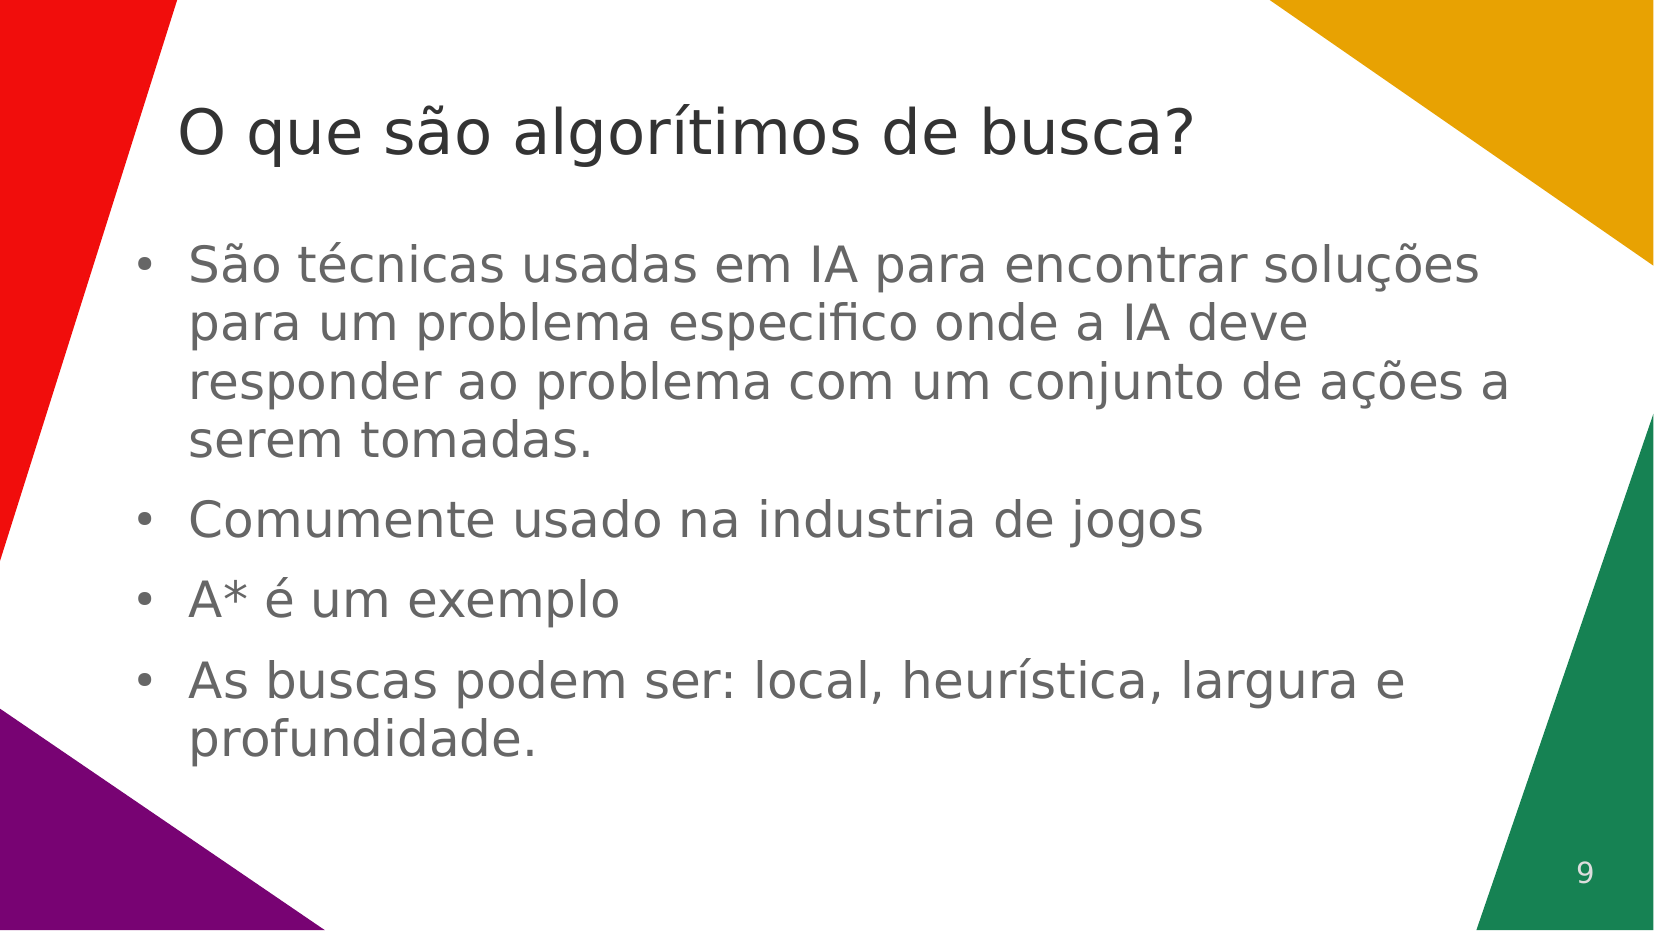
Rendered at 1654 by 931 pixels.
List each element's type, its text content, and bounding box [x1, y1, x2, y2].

title O que são algorítimos de busca? [177, 59, 1536, 207]
list São técnicas usadas em IA para encontrar soluções para um problema especifico onde a IA deve responder ao problema com um conjunto de ações a serem tomadas. Comumente usado na industria de jogos A* é um exemplo As buscas podem ser: local, heurística, largura e profundidade. [118, 236, 1536, 827]
